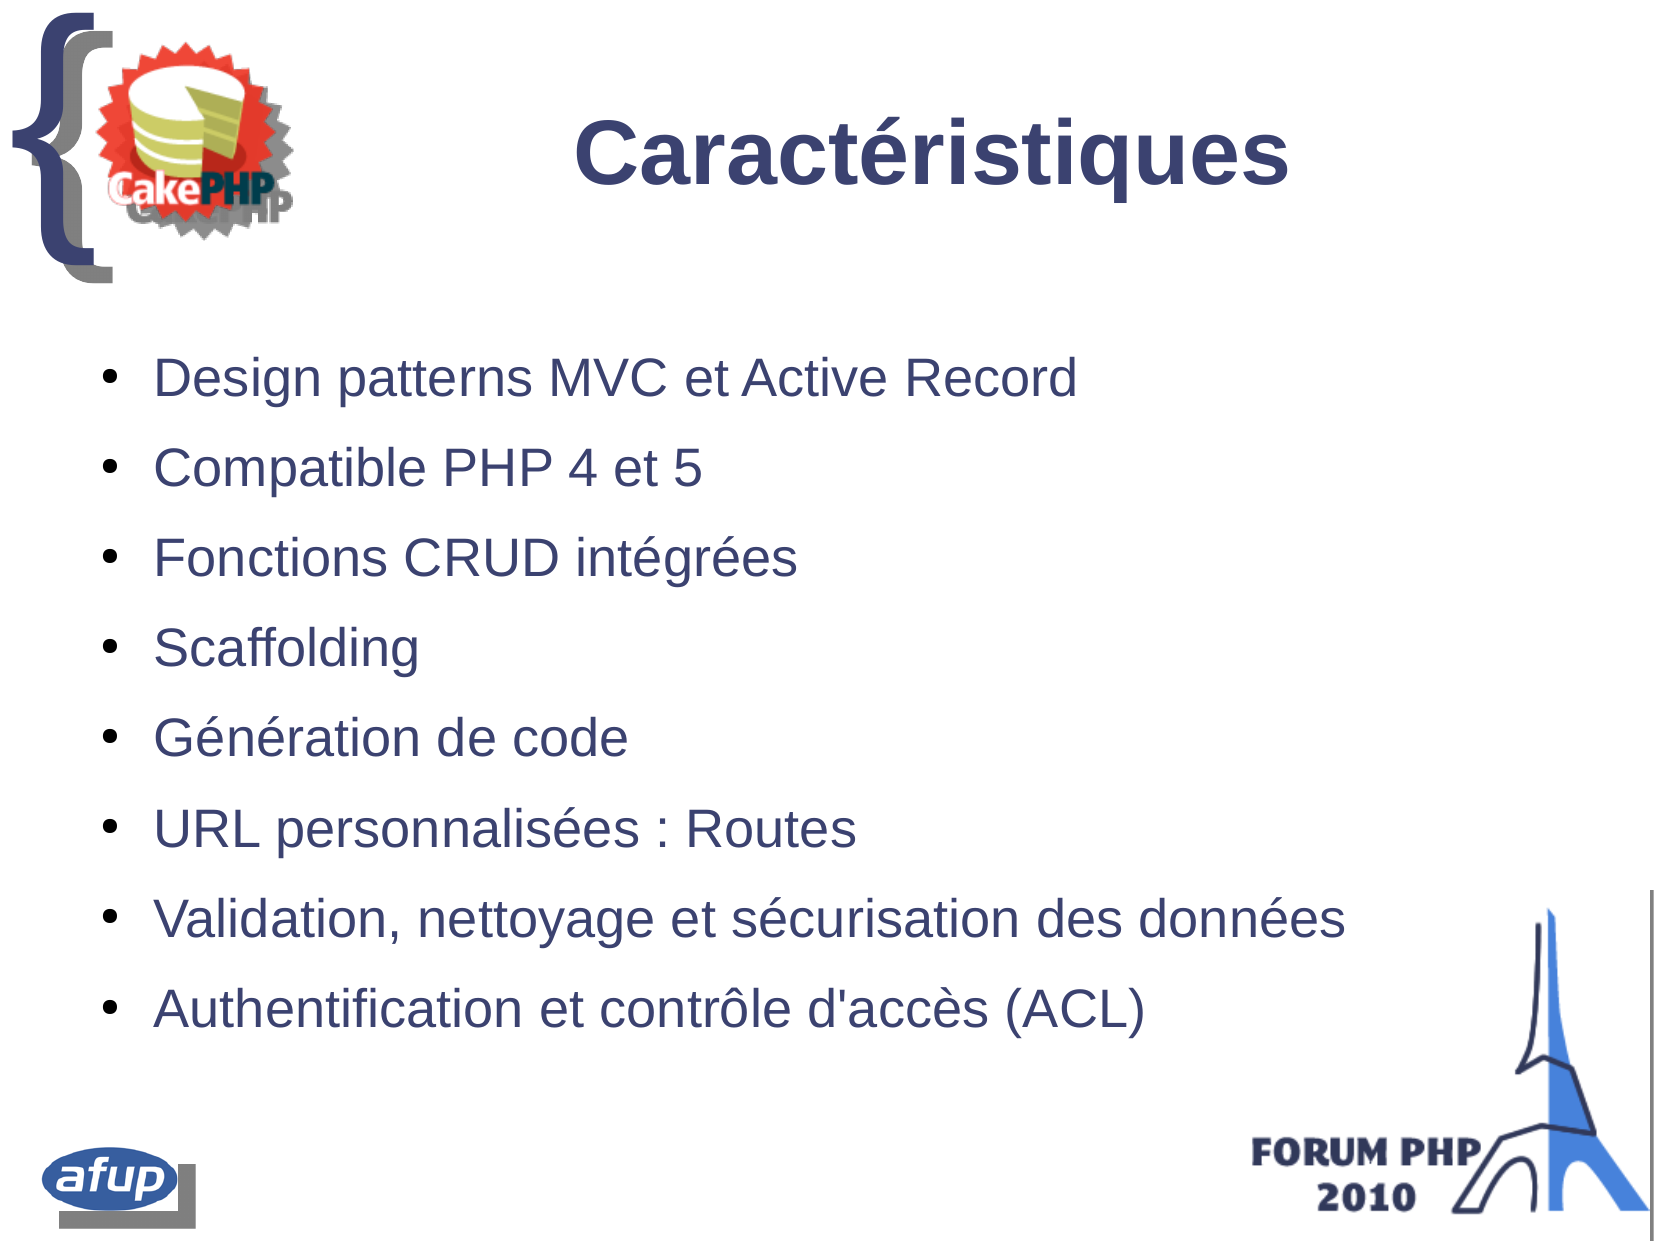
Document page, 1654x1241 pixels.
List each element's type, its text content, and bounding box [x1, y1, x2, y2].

title Caractéristiques [295, 56, 1571, 250]
list Design patterns MVC et Active Record Compatible PHP 4 et 5 Fonctions CRUD intégrées Scaffolding Génération de code URL personnalisées : Routes Validation, nettoyage et sécurisation des données Authentification et contrôle d'accès (ACL) [82, 290, 1571, 1096]
picture [88, 35, 284, 231]
picture [41, 1146, 178, 1211]
picture [1240, 872, 1650, 1241]
